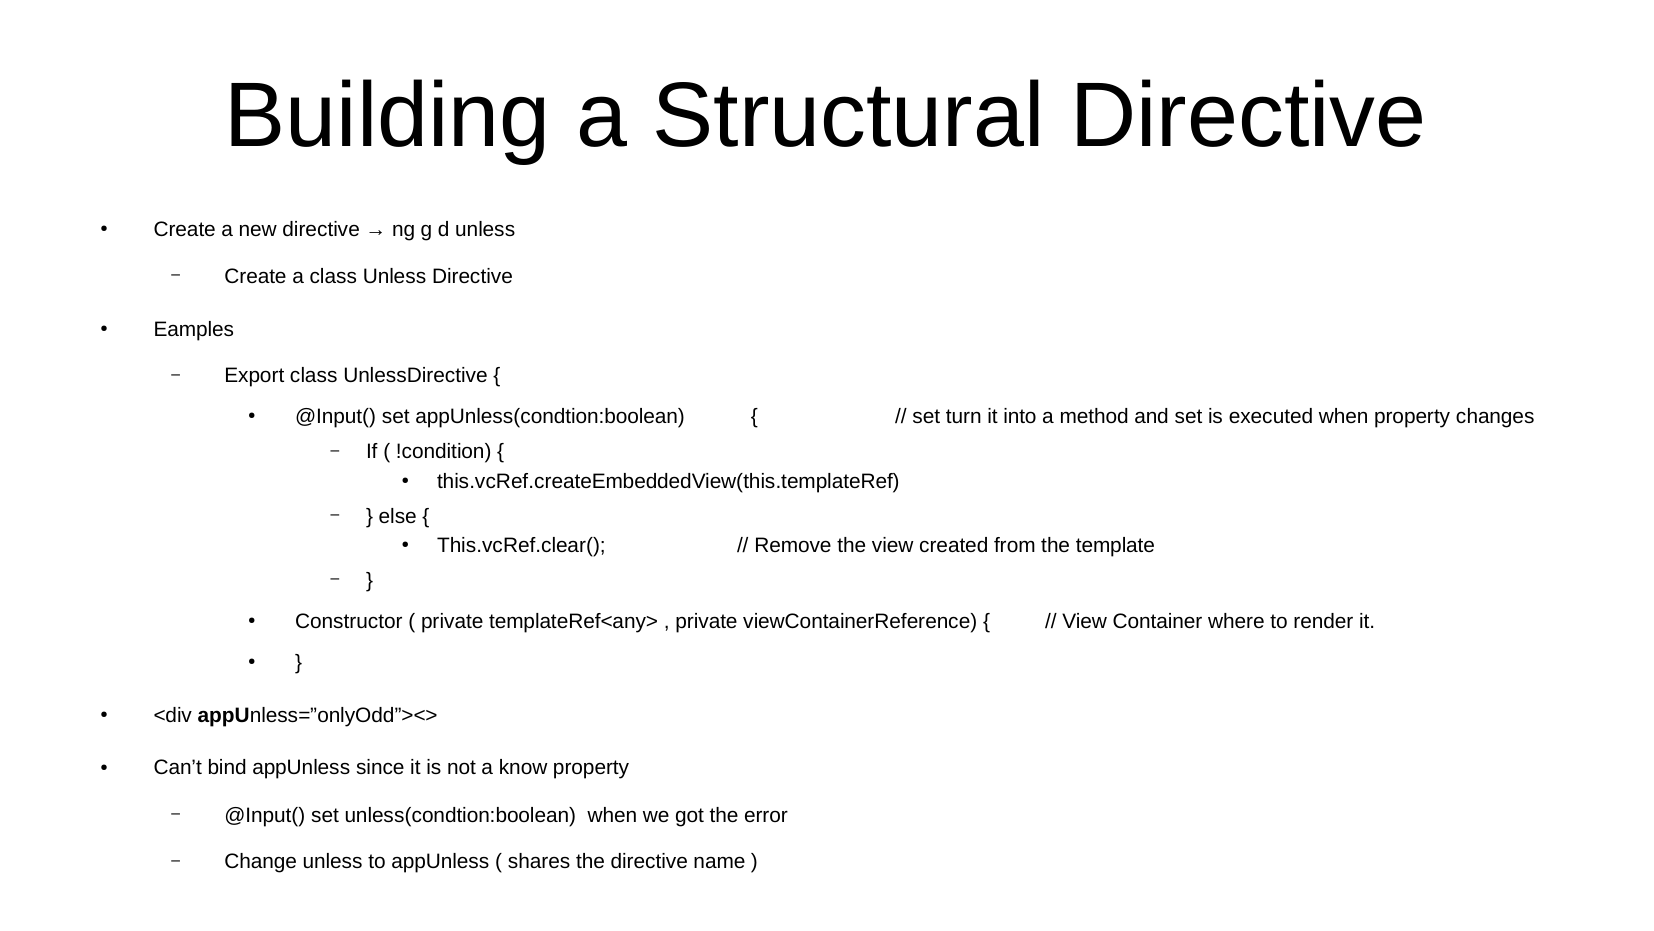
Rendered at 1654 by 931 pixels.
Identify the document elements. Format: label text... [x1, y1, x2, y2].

title Building a Structural Directive [82, 37, 1571, 193]
list Create a new directive → ng g d unless Create a class Unless Directive Eamples Export class UnlessDirective { @Input() set appUnless(condtion:boolean) { // set turn it into a method and set is executed when property changes If ( !condition) { this.vcRef.createEmbeddedView(this.templateRef) } else { This.vcRef.clear(); // Remove the view created from the template } Constructor ( private templateRef<any> , private viewContainerReference) { // View Container where to render it. } <div appUnless=”onlyOdd”><> Can’t bind appUnless since it is not a know property @Input() set unless(condtion:boolean) when we got the error Change unless to appUnless ( shares the directive name ) [82, 217, 1576, 916]
